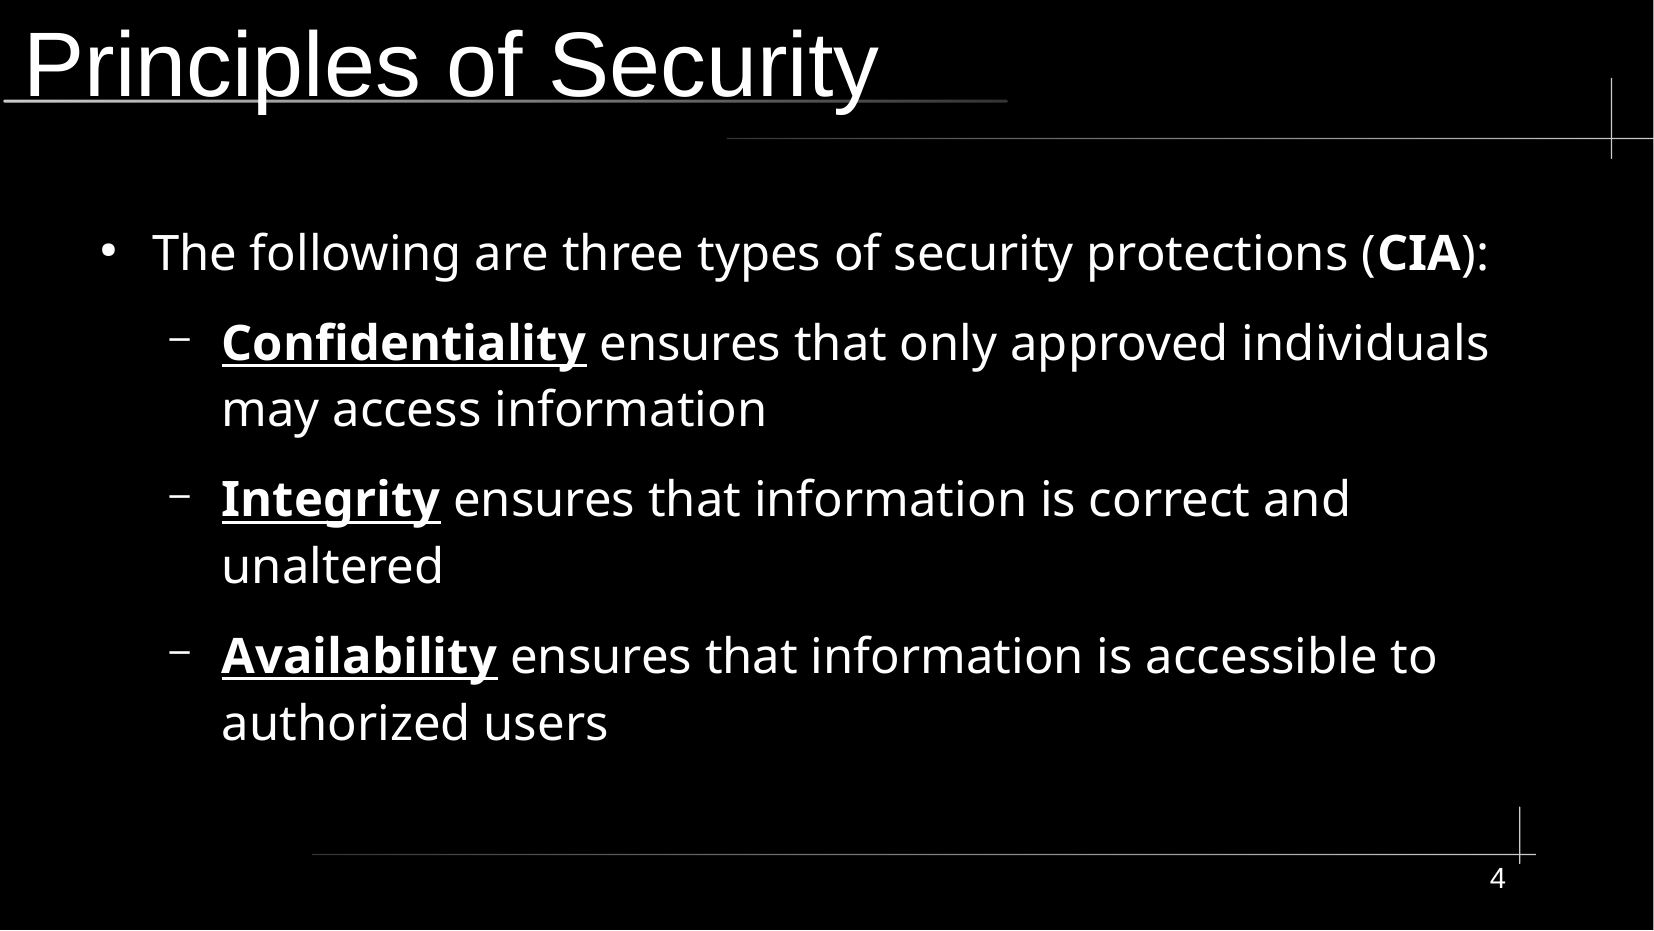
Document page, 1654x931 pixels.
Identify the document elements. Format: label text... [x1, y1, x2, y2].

list The following are three types of security protections (CIA): Confidentiality ensures that only approved individuals may access information Integrity ensures that information is correct and unaltered Availability ensures that information is accessible to authorized users [82, 217, 1571, 758]
title Principles of Security [23, 11, 1589, 119]
